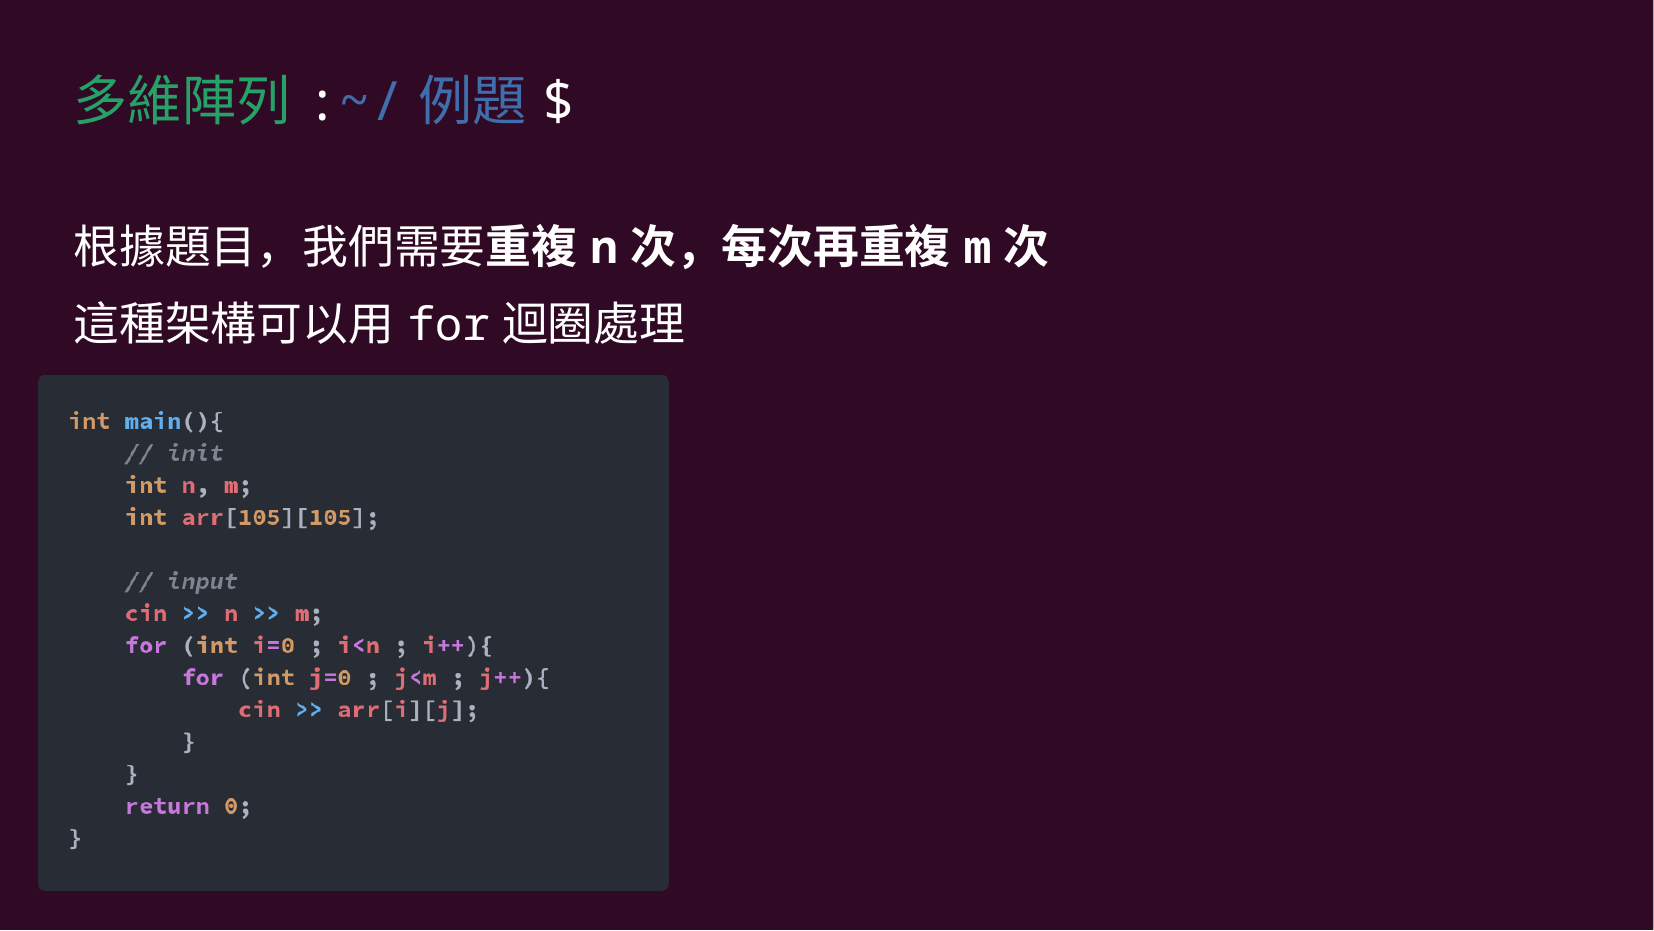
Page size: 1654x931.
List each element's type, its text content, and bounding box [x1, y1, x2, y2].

picture [0, 337, 706, 929]
text_box 多維陣列:~/例題$ [59, 55, 1201, 139]
text_box 根據題目，我們需要重複n次，每次再重複m次 這種架構可以用for迴圈處理 [59, 193, 1613, 606]
